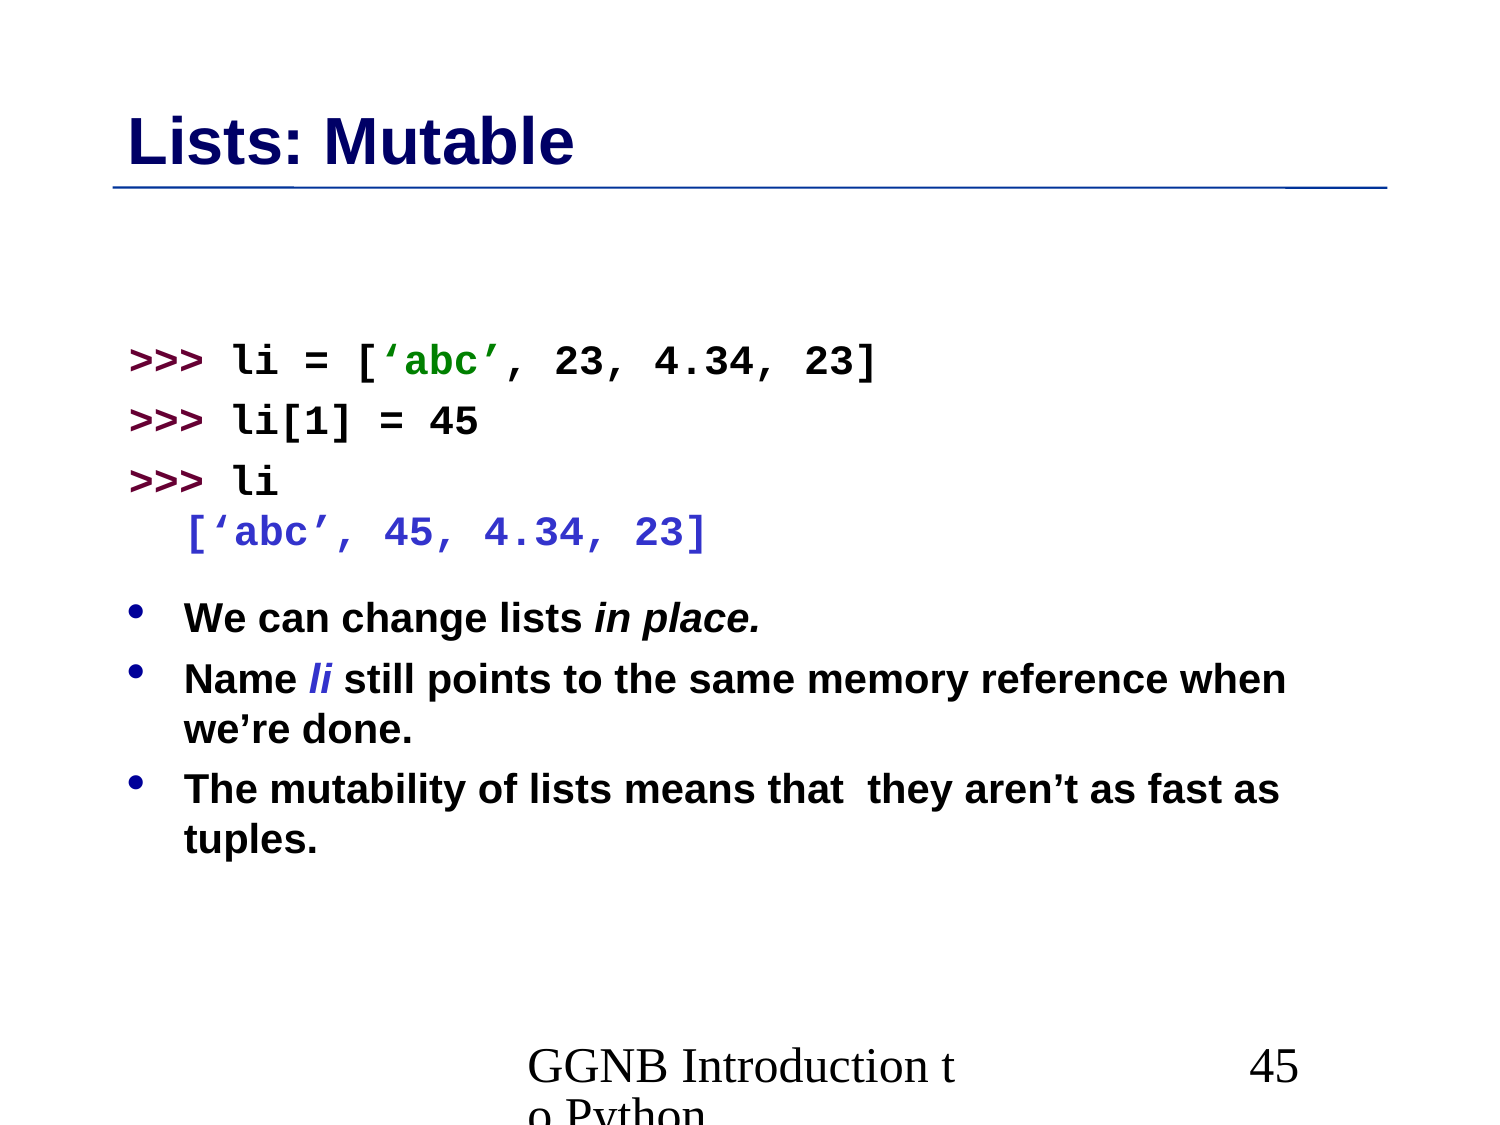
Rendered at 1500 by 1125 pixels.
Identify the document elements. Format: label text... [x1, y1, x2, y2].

list >>> li = [‘abc’, 23, 4.34, 23] >>> li[1] = 45 >>> li [‘abc’, 45, 4.34, 23] We can change lists in place. Name li still points to the same memory reference when we’re done. The mutability of lists means that they aren’t as fast as tuples. [112, 324, 1413, 1125]
title Lists: Mutable [112, 89, 1388, 185]
